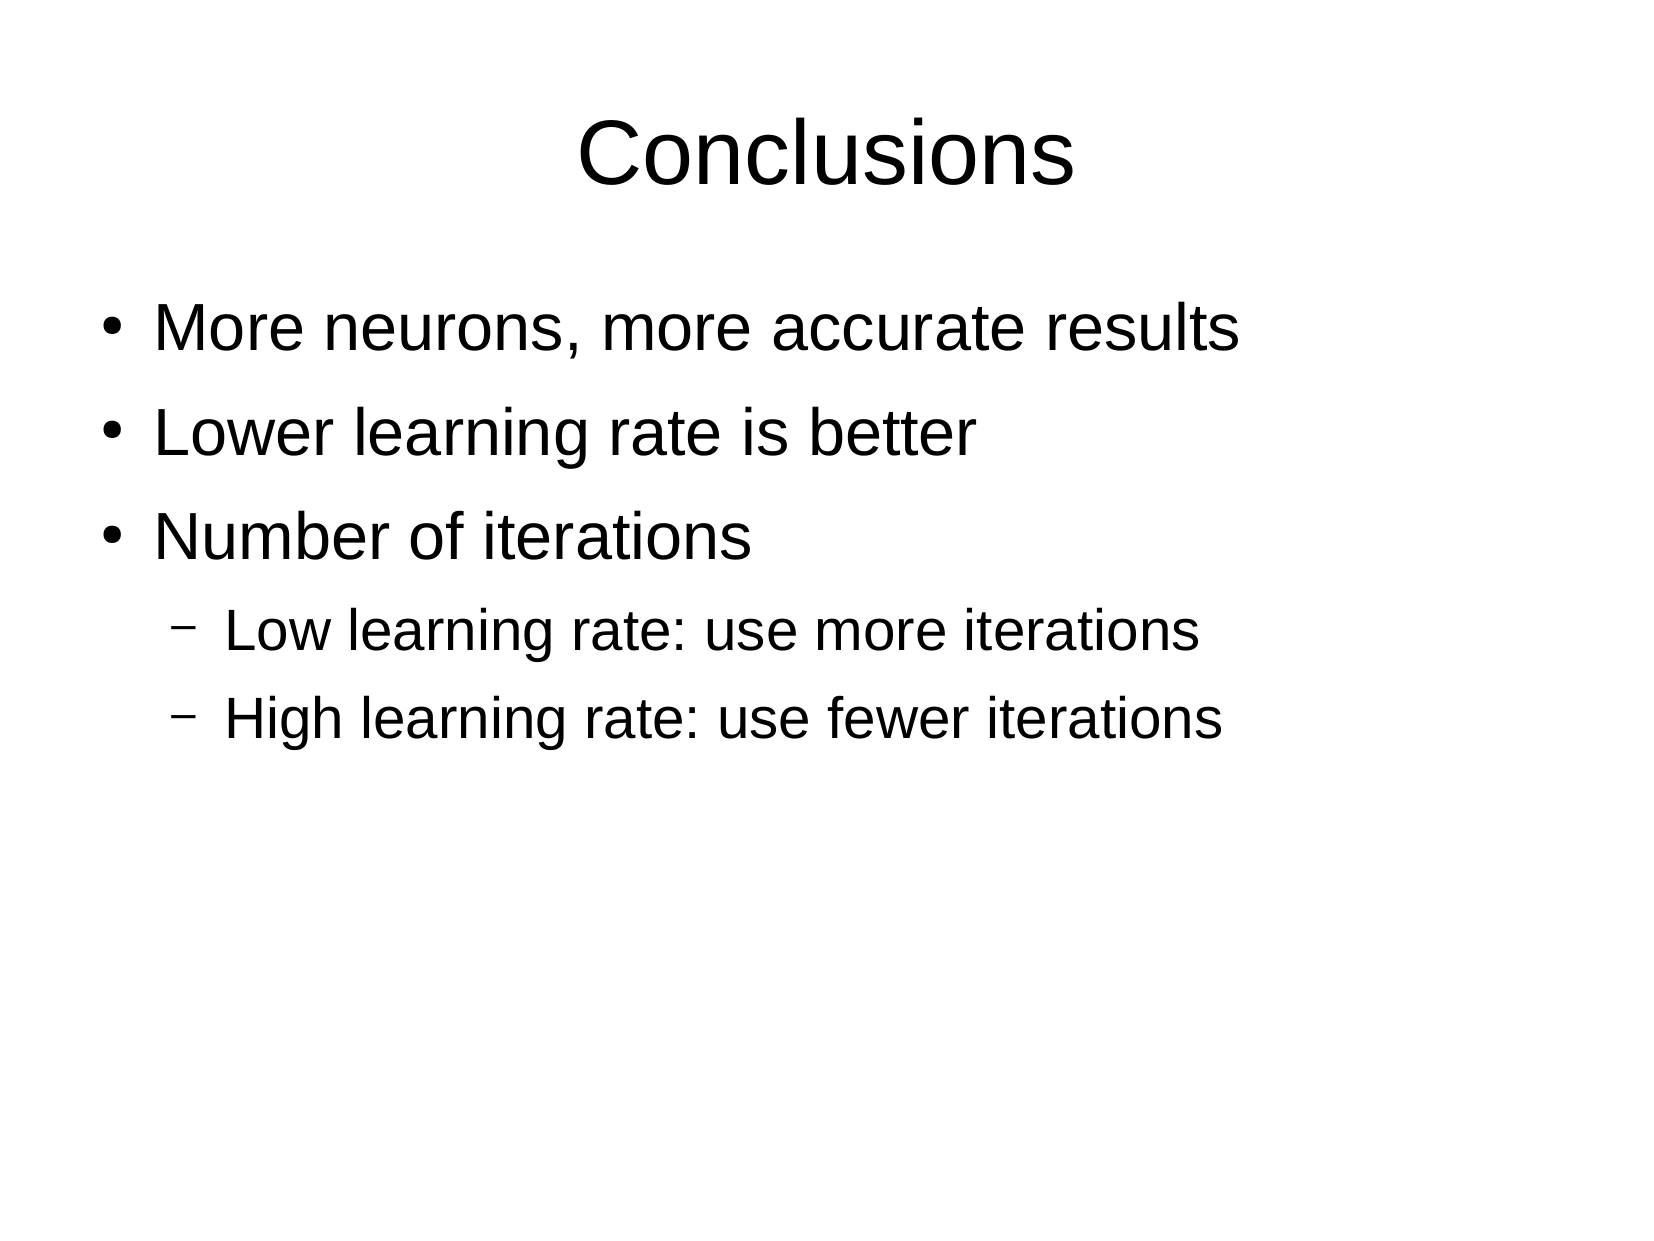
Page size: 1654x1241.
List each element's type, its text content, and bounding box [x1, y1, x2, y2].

list More neurons, more accurate results Lower learning rate is better Number of iterations Low learning rate: use more iterations High learning rate: use fewer iterations [82, 290, 1571, 1010]
title Conclusions [82, 49, 1571, 257]
